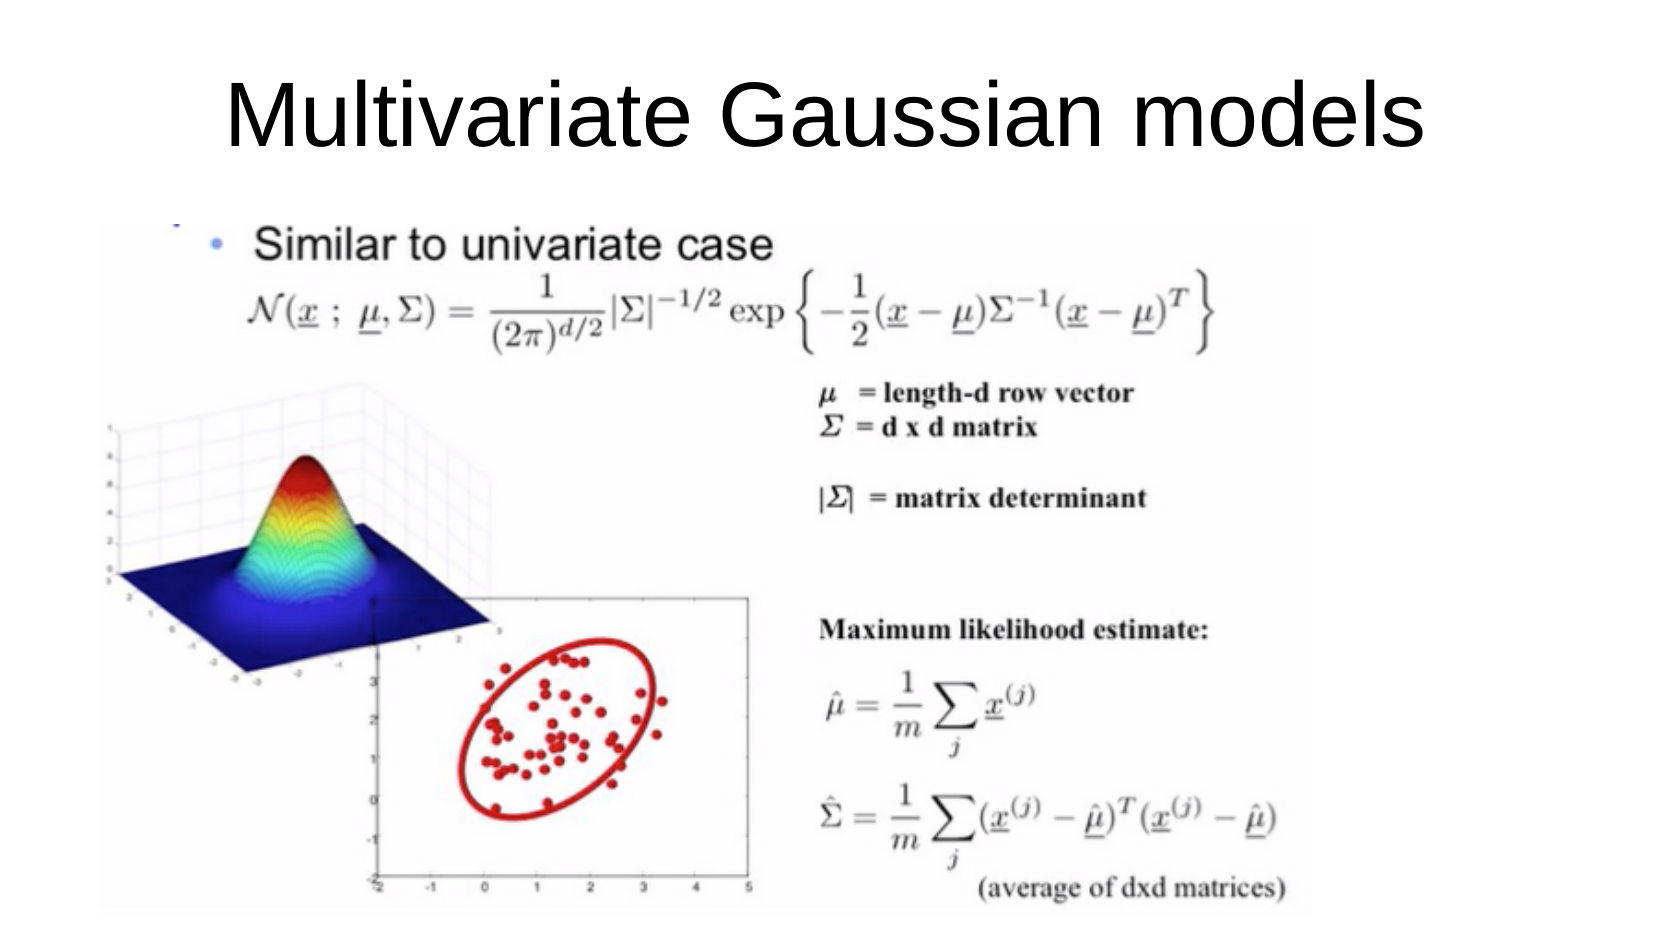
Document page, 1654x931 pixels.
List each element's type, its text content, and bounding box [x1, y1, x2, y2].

title Multivariate Gaussian models [82, 37, 1571, 193]
picture [71, 224, 1313, 918]
